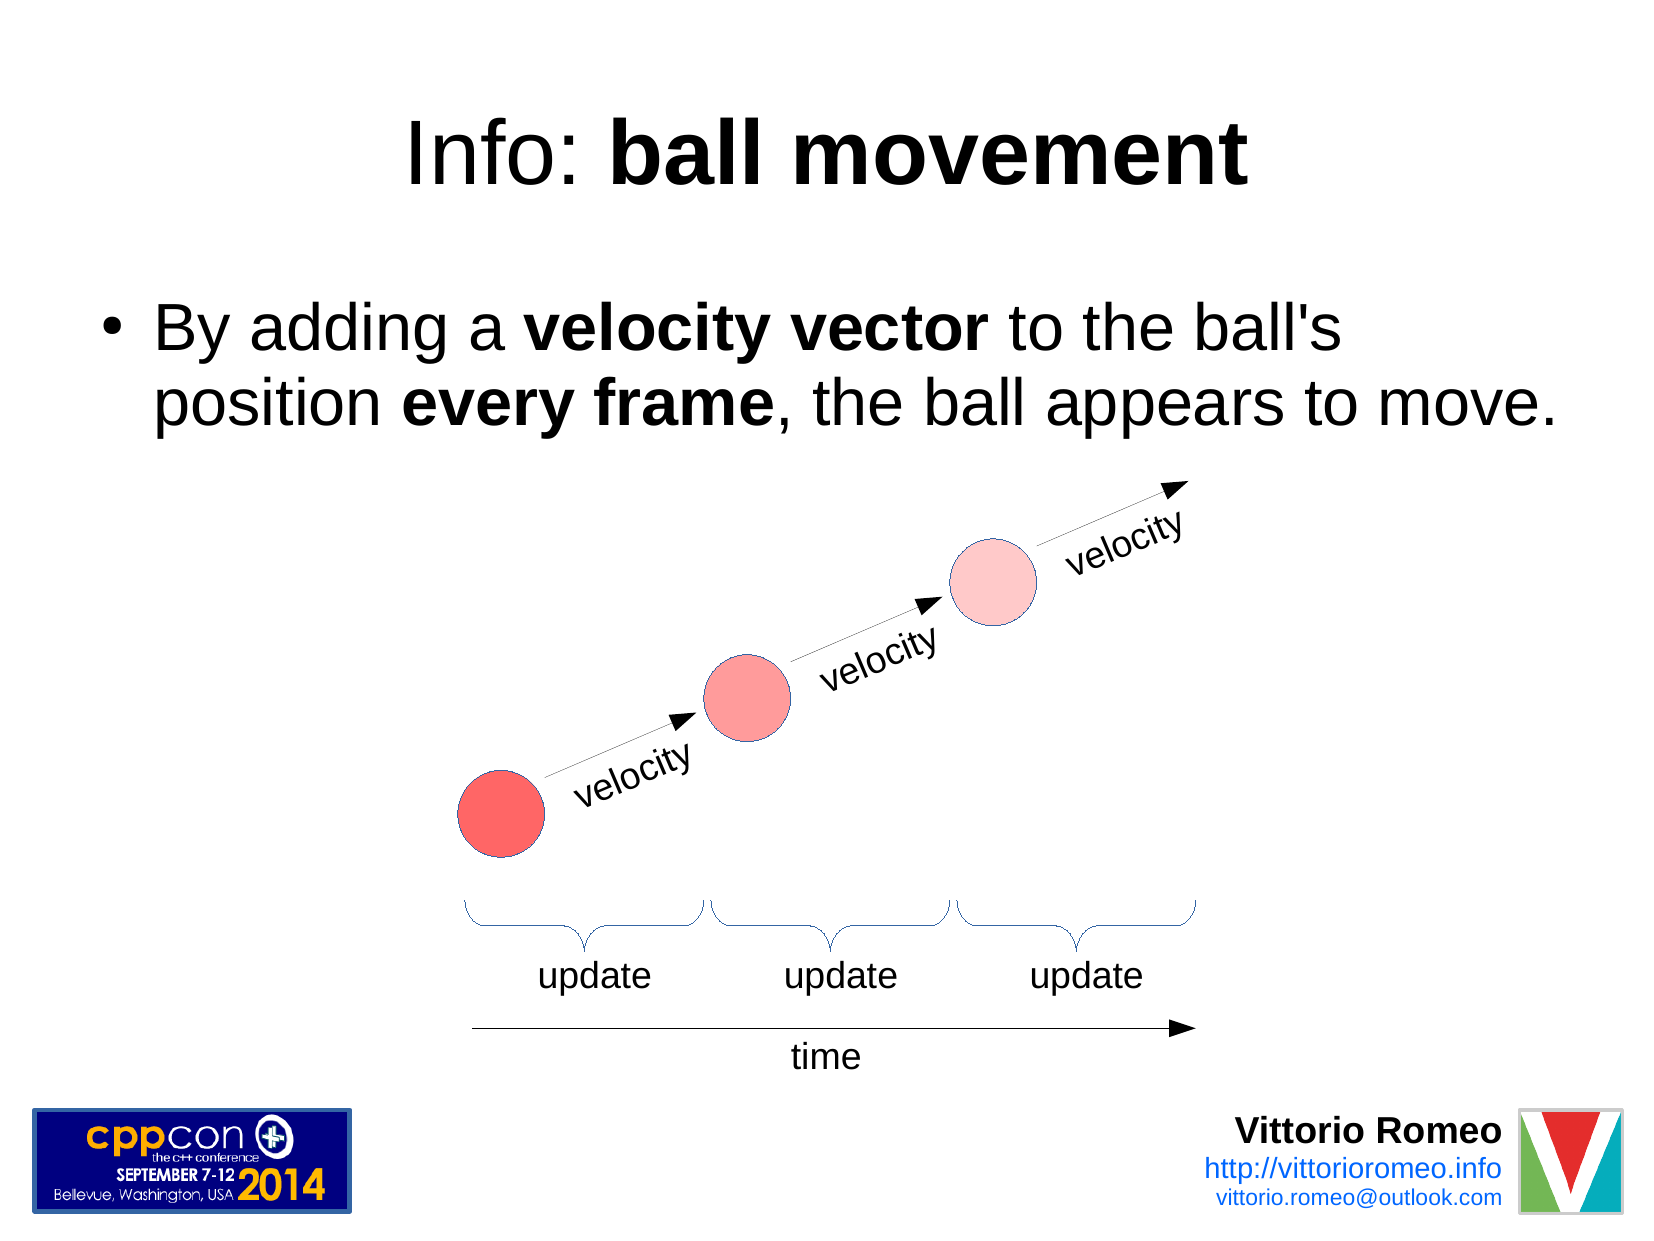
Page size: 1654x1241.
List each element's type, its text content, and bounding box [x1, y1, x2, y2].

text_box time [776, 1028, 877, 1128]
picture [54, 1114, 325, 1203]
text_box update [768, 947, 929, 1004]
picture [1521, 1112, 1621, 1212]
text_box [457, 770, 545, 858]
text_box update [522, 947, 683, 1004]
text_box [949, 538, 1037, 626]
text_box [703, 654, 791, 742]
list By adding a velocity vector to the ball's position every frame, the ball appears to move. [82, 290, 1568, 450]
title Info: ball movement [82, 49, 1571, 257]
text_box update [1014, 947, 1175, 1004]
